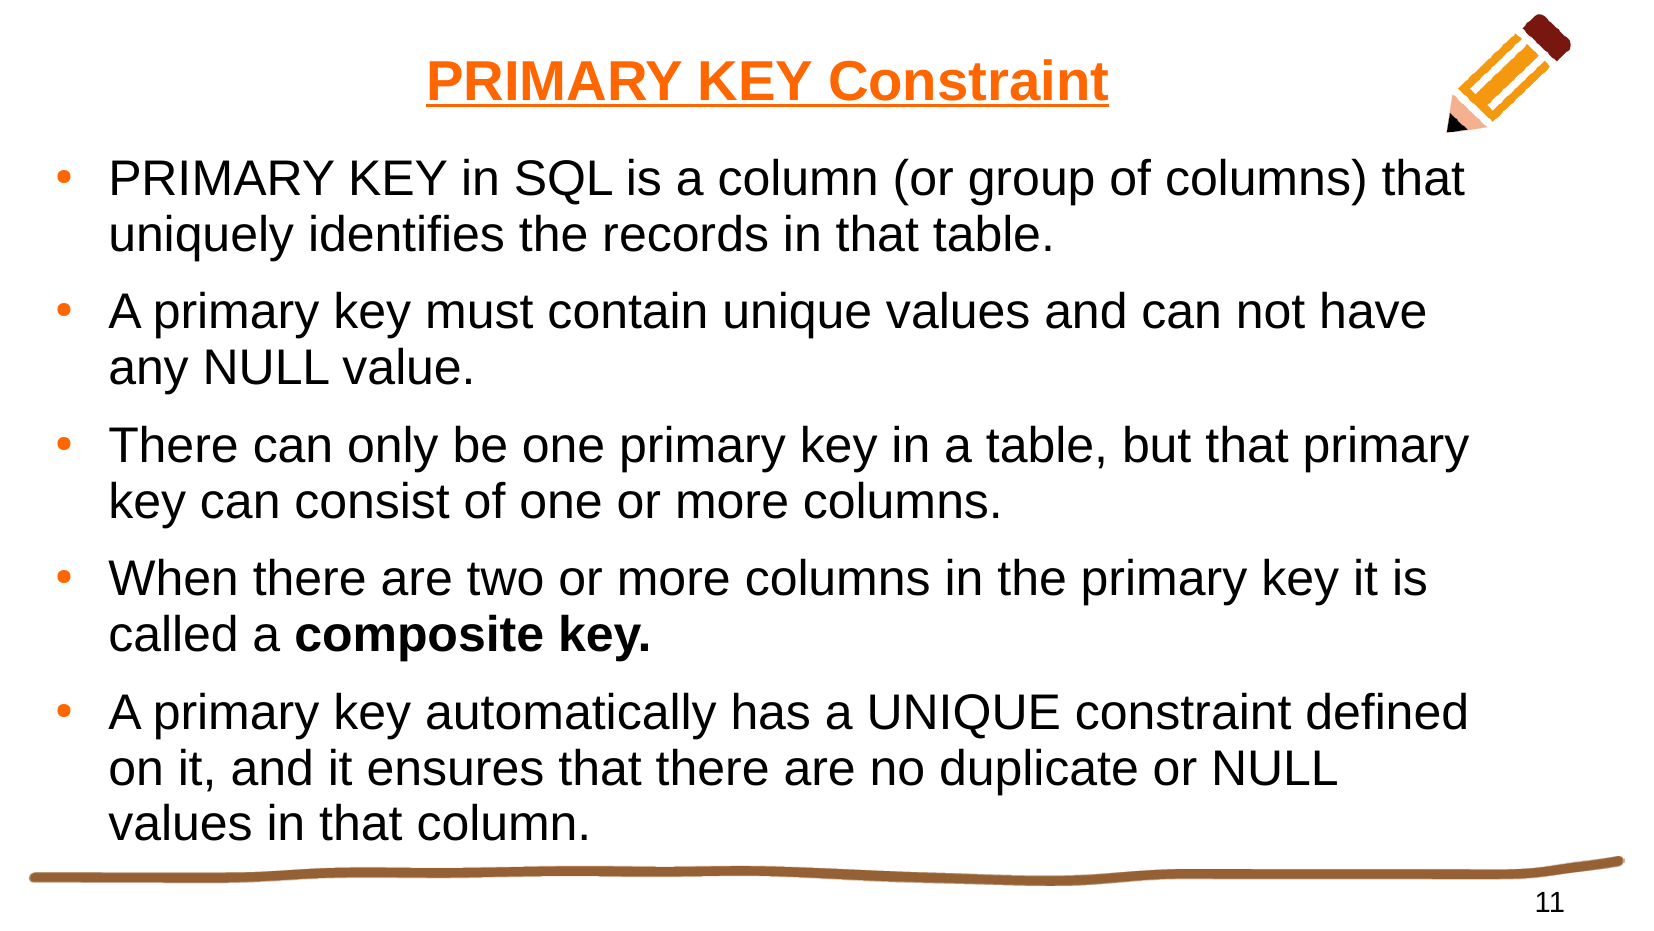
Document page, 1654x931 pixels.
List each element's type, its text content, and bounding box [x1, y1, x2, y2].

picture [29, 856, 1625, 886]
list PRIMARY KEY in SQL is a column (or group of columns) that uniquely identifies the records in that table. A primary key must contain unique values and can not have any NULL value. There can only be one primary key in a table, but that primary key can consist of one or more columns. When there are two or more columns in the primary key it is called a composite key. A primary key automatically has a UNIQUE constraint defined on it, and it ensures that there are no duplicate or NULL values in that column. [37, 150, 1487, 863]
picture [1446, 14, 1571, 133]
title PRIMARY KEY Constraint [88, 29, 1447, 133]
